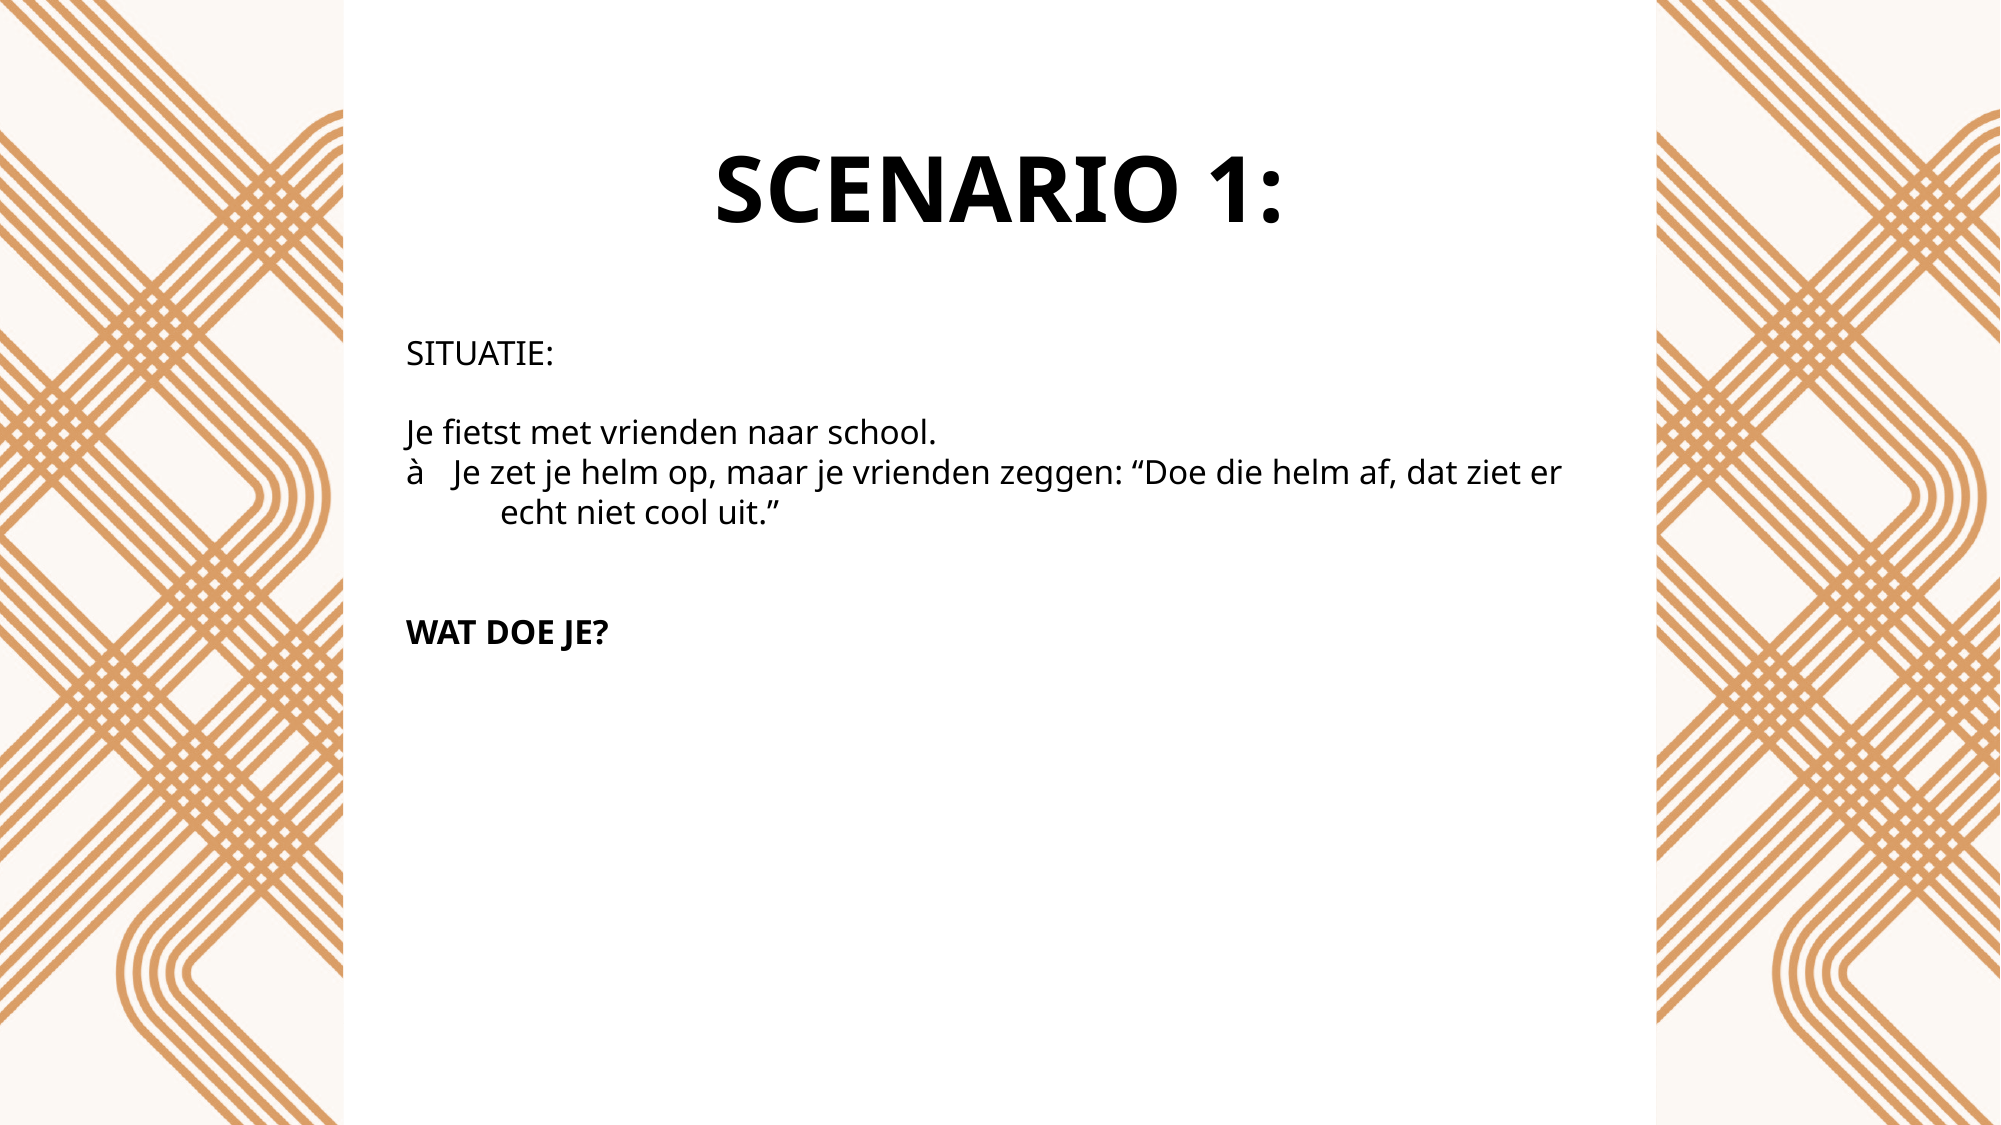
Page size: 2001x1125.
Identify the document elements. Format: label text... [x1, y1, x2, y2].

title SCENARIO 1: [591, 50, 1409, 251]
text_box SITUATIE: Je fietst met vrienden naar school. Je zet je helm op, maar je vrienden zeggen: “Doe die helm af, dat ziet er echt niet cool uit.” WAT DOE JE? [391, 324, 1612, 663]
picture [0, 0, 344, 1125]
picture [1656, 0, 2000, 1125]
